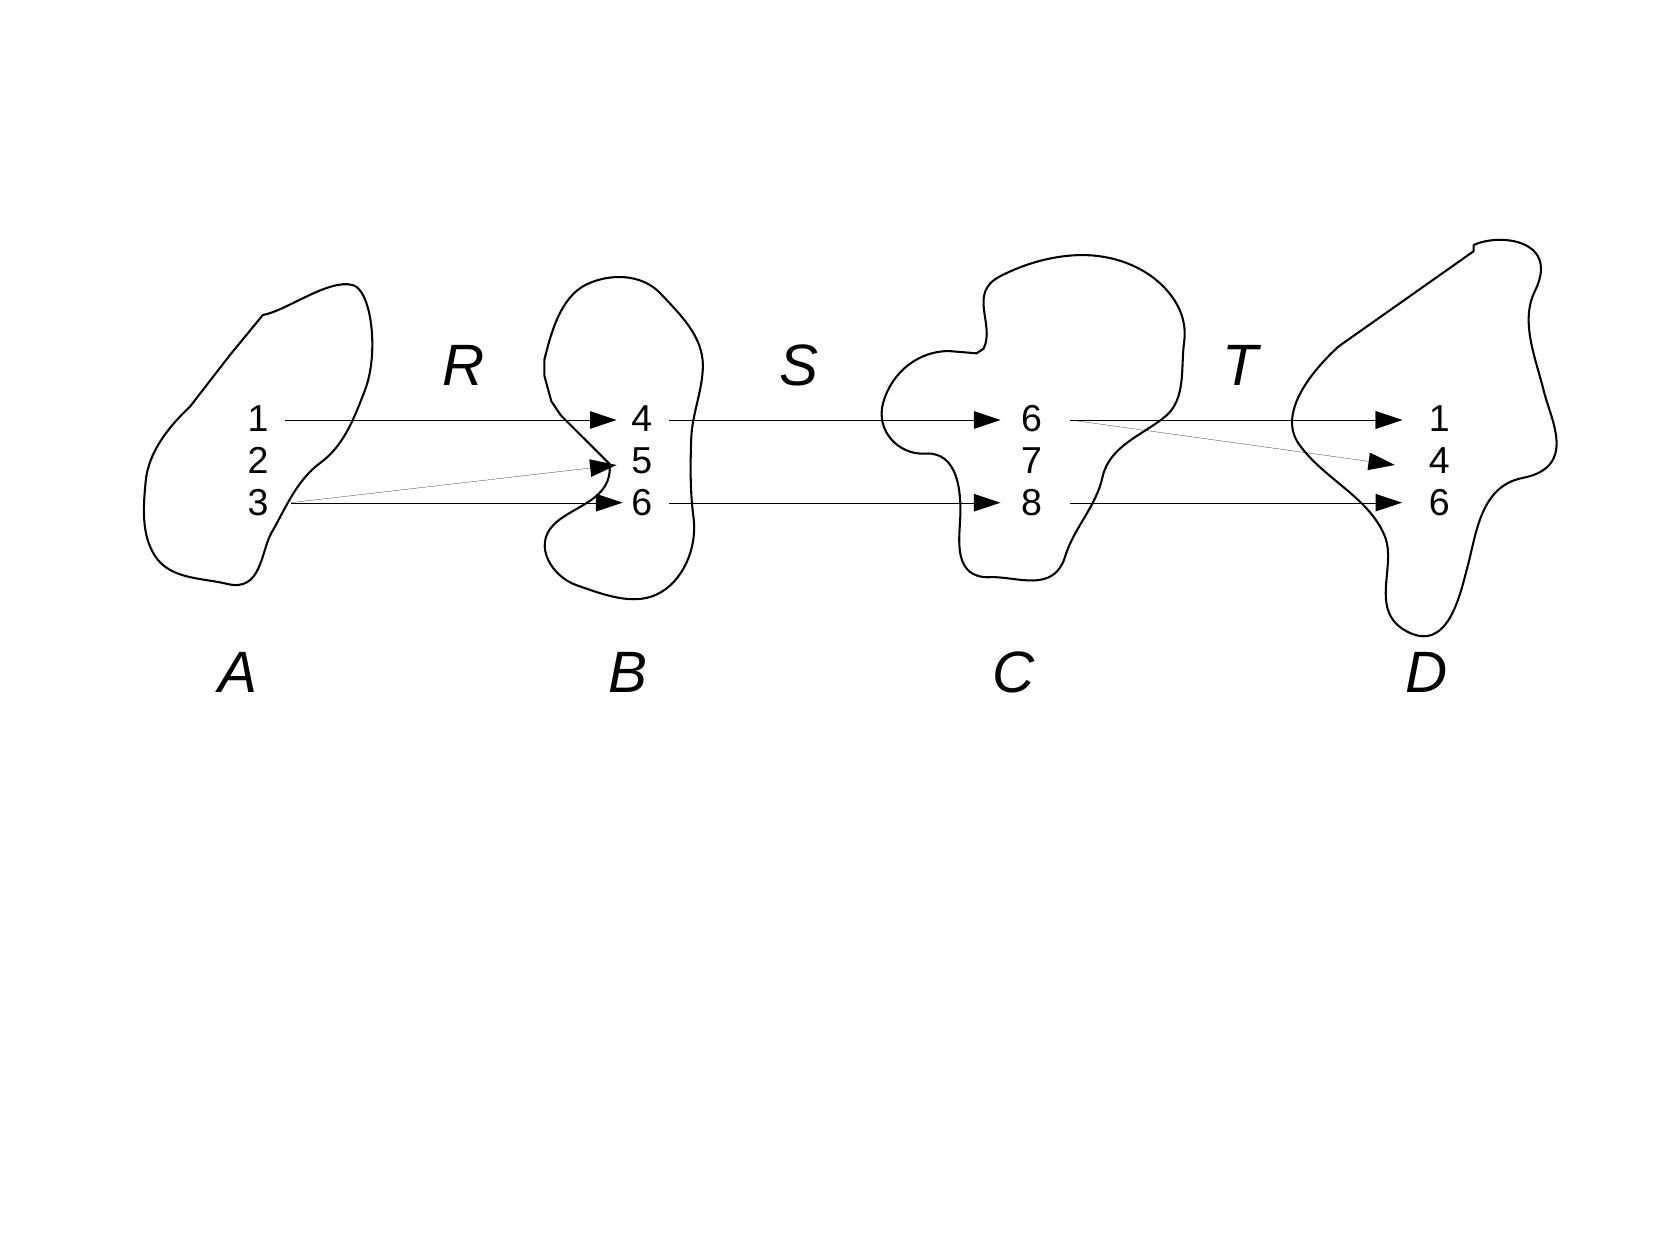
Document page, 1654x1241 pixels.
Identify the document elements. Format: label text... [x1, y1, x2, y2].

text_box 4 5 6 [616, 390, 662, 531]
text_box C [977, 632, 1054, 713]
text_box 1 4 6 [1413, 390, 1459, 531]
text_box 6 7 8 [1006, 390, 1052, 531]
text_box 1 2 3 [232, 390, 278, 531]
text_box A [203, 632, 280, 713]
text_box D [1390, 632, 1467, 713]
text_box S [764, 325, 841, 406]
text_box T [1207, 325, 1284, 406]
text_box R [428, 325, 504, 406]
text_box B [593, 632, 670, 713]
